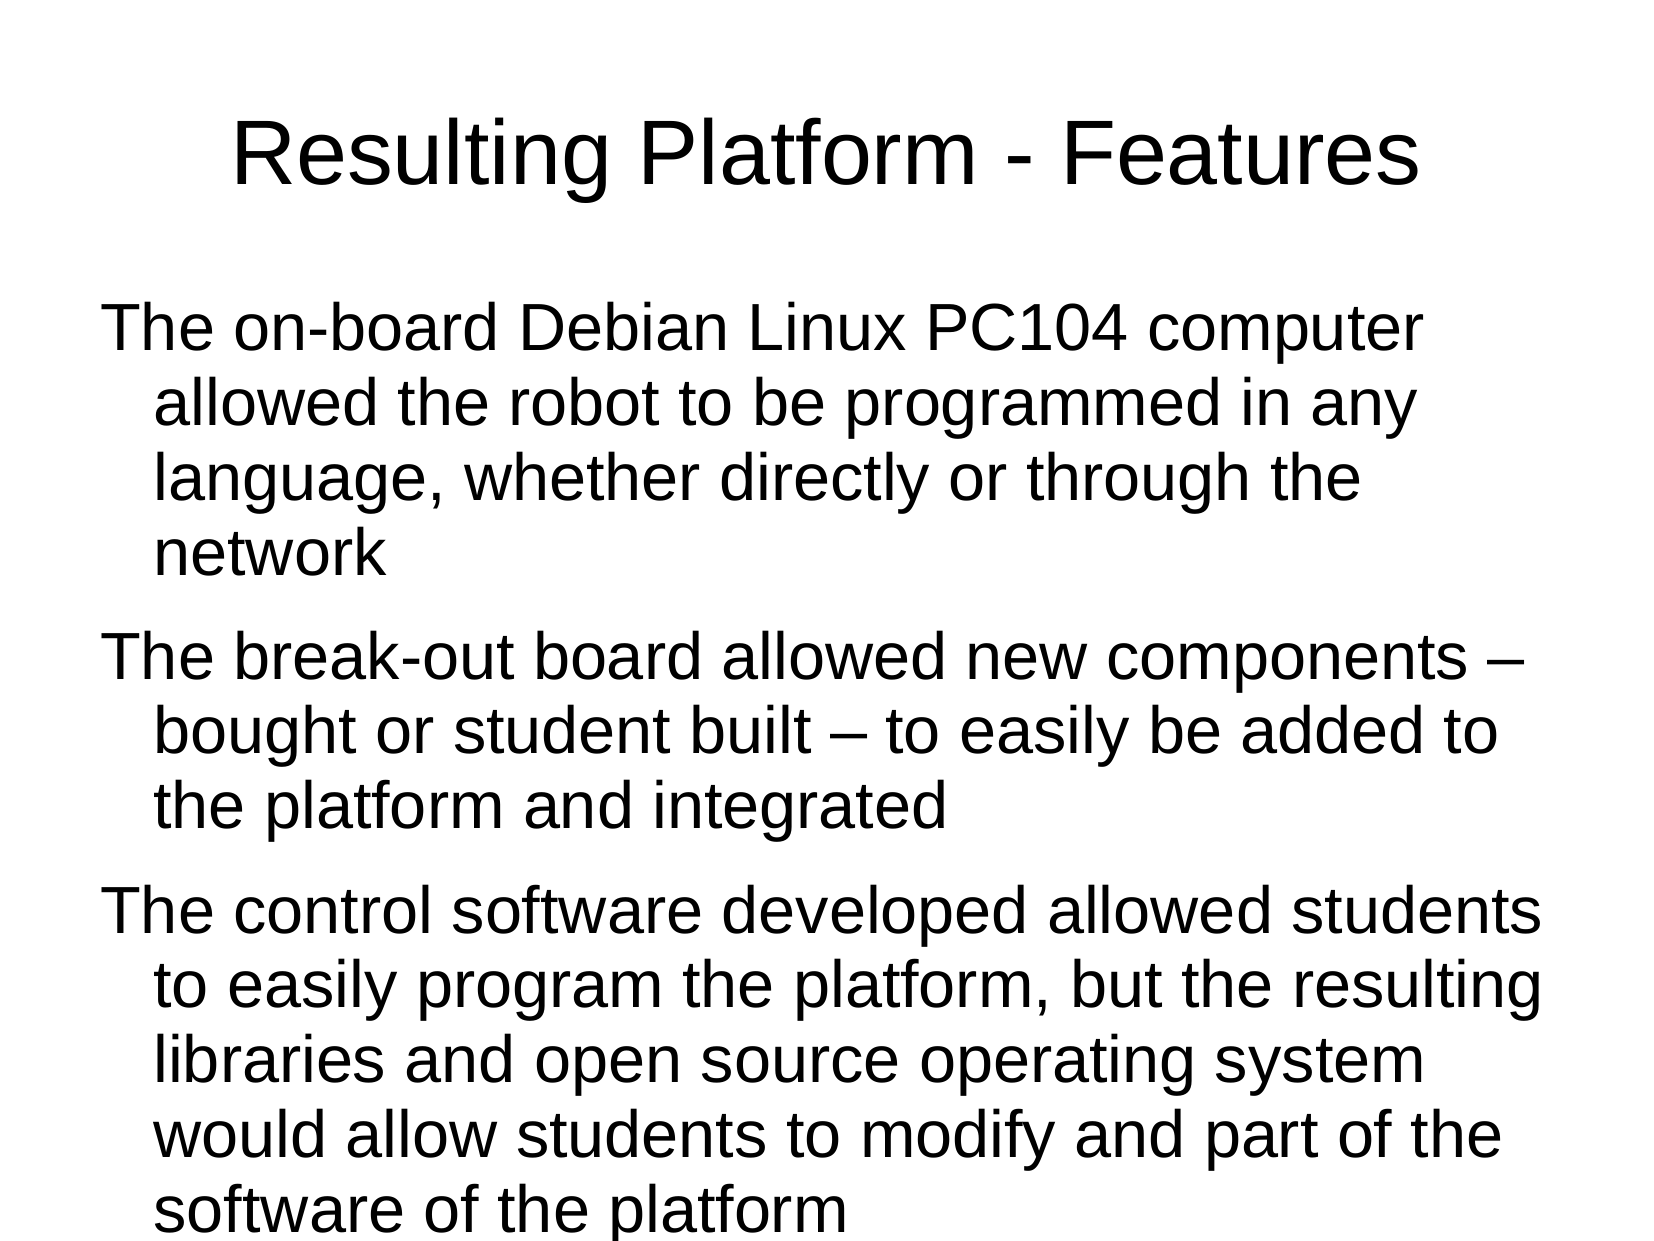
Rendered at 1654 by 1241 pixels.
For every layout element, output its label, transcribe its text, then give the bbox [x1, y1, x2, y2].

title Resulting Platform - Features [82, 56, 1571, 250]
list The on-board Debian Linux PC104 computer allowed the robot to be programmed in any language, whether directly or through the network The break-out board allowed new components – bought or student built – to easily be added to the platform and integrated The control software developed allowed students to easily program the platform, but the resulting libraries and open source operating system would allow students to modify and part of the software of the platform [82, 290, 1571, 1241]
